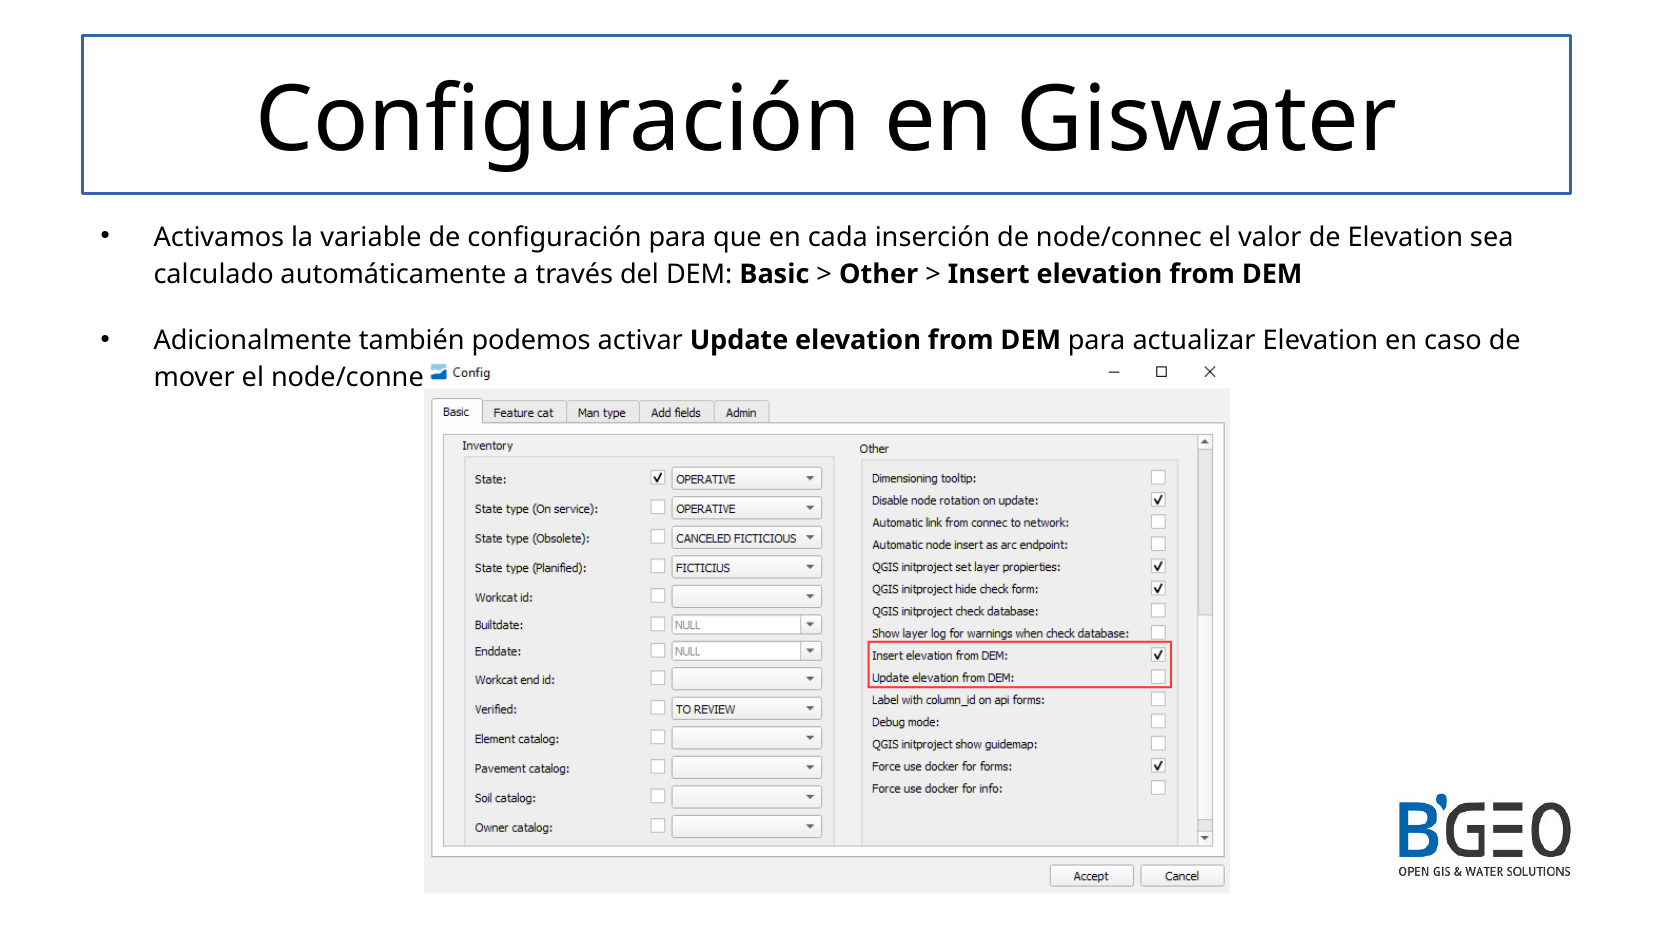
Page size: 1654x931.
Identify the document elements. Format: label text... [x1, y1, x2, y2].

list Activamos la variable de configuración para que en cada inserción de node/connec el valor de Elevation sea calculado automáticamente a través del DEM: Basic > Other > Insert elevation from DEM Adicionalmente también podemos activar Update elevation from DEM para actualizar Elevation en caso de mover el node/connec. [82, 217, 1571, 758]
title Configuración en Giswater [82, 35, 1571, 194]
picture [1393, 770, 1576, 898]
picture [424, 359, 1230, 893]
